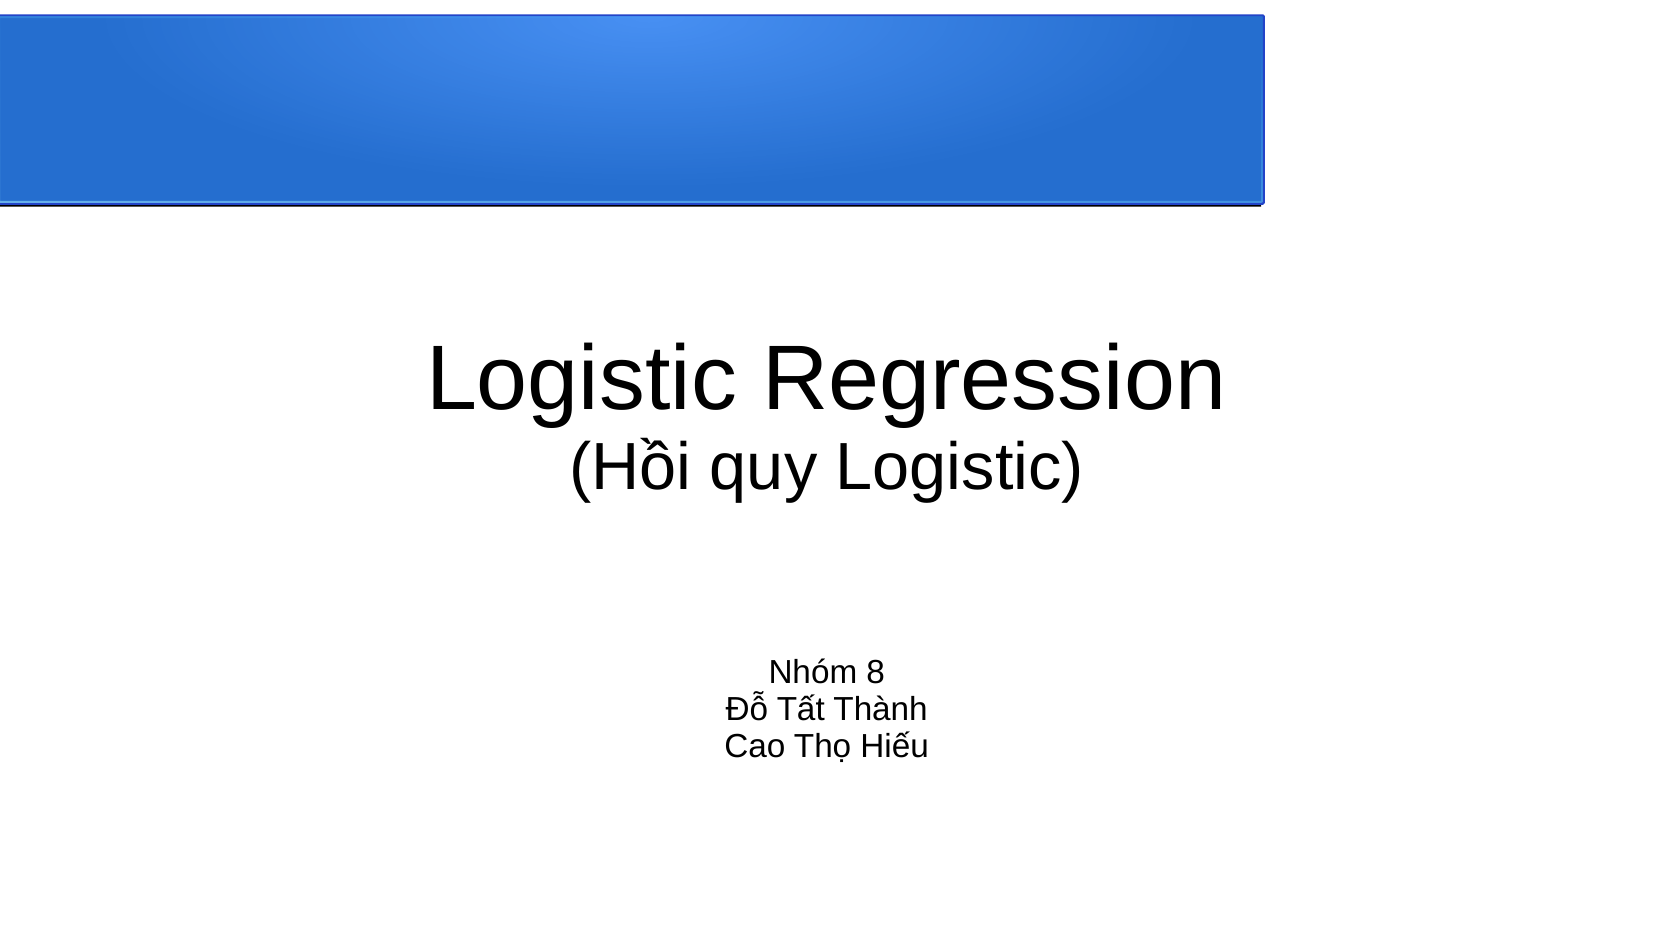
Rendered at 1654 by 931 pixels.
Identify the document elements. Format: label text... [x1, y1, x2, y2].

subtitle Logistic Regression (Hồi quy Logistic) Nhóm 8 Đỗ Tất Thành Cao Thọ Hiếu [82, 223, 1571, 765]
